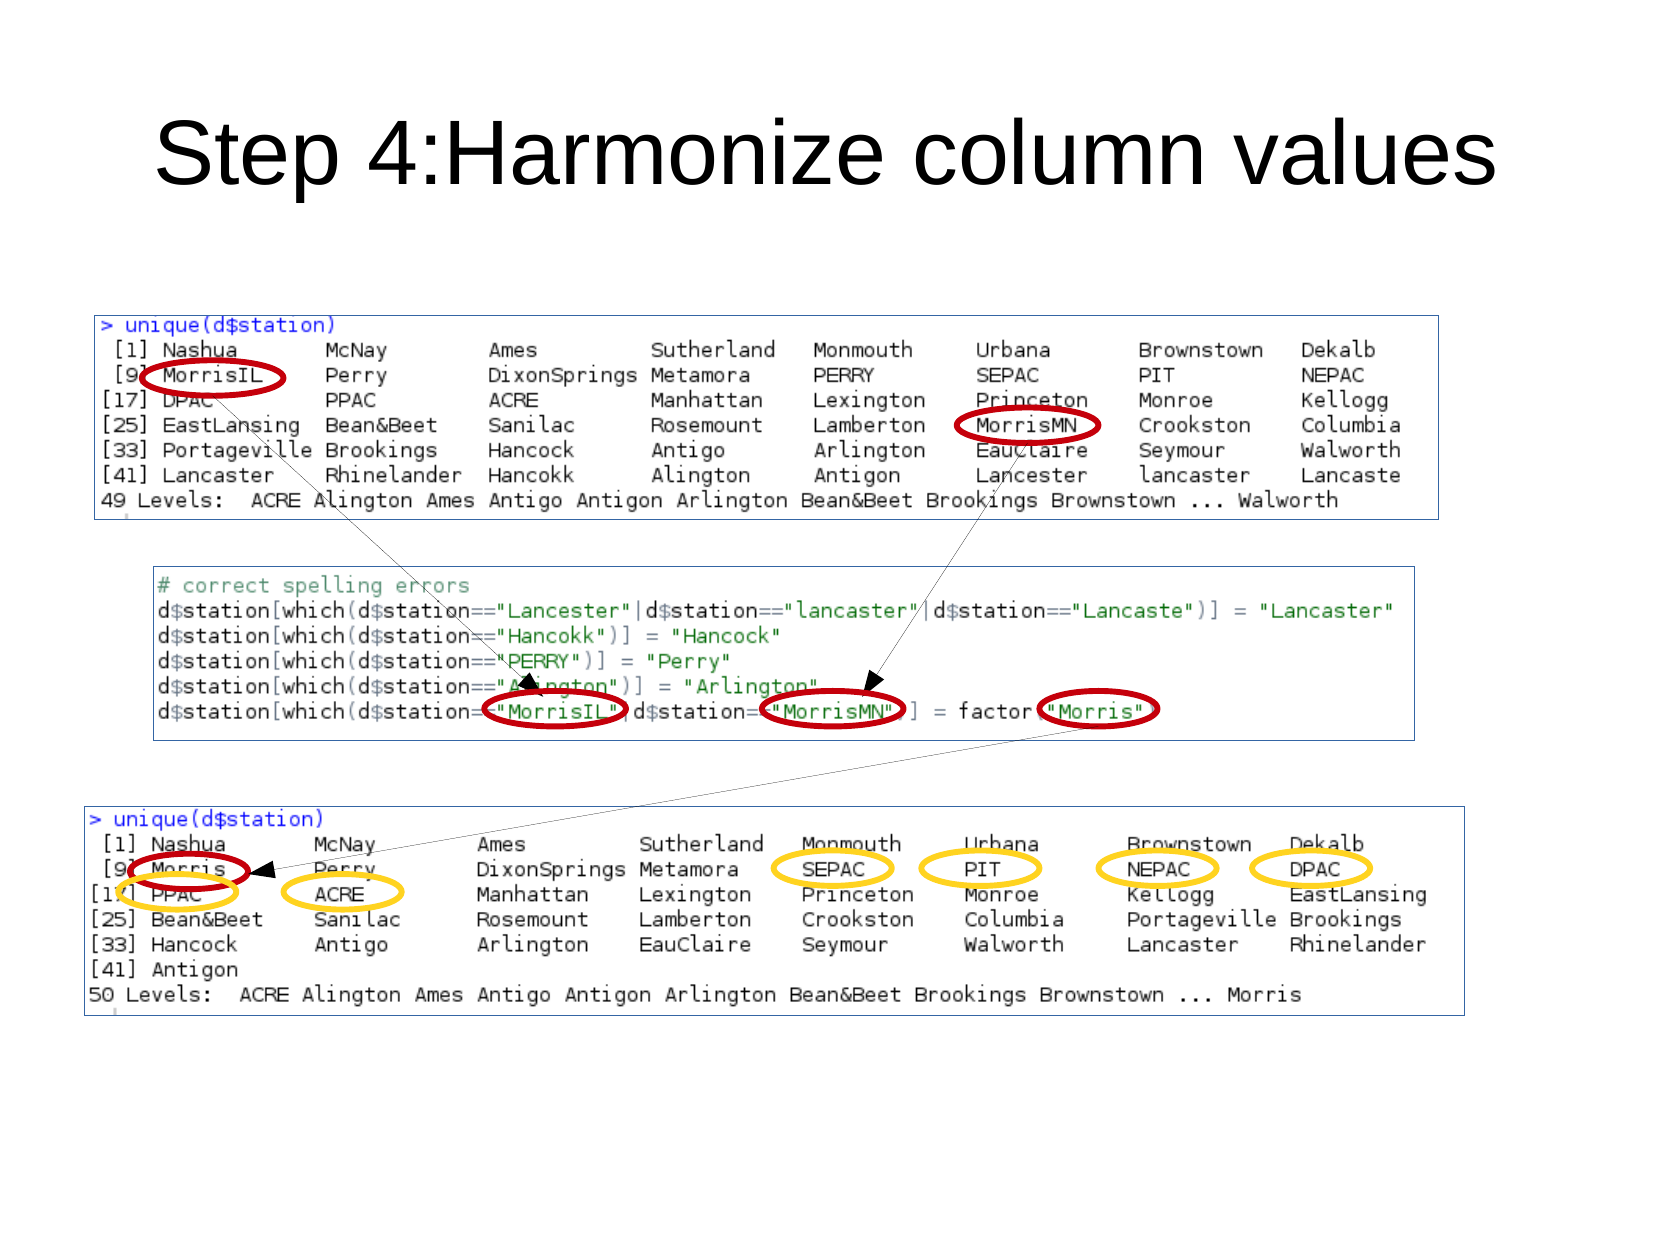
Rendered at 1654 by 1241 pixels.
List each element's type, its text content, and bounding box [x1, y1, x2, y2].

picture [153, 566, 1415, 741]
picture [122, 883, 233, 906]
picture [94, 315, 1439, 520]
picture [766, 694, 900, 723]
picture [960, 411, 1095, 440]
picture [84, 806, 1465, 1016]
picture [488, 694, 622, 723]
title Step 4:Harmonize column values [82, 49, 1571, 257]
picture [1043, 694, 1154, 723]
picture [146, 364, 280, 392]
picture [148, 878, 217, 886]
picture [134, 857, 244, 880]
